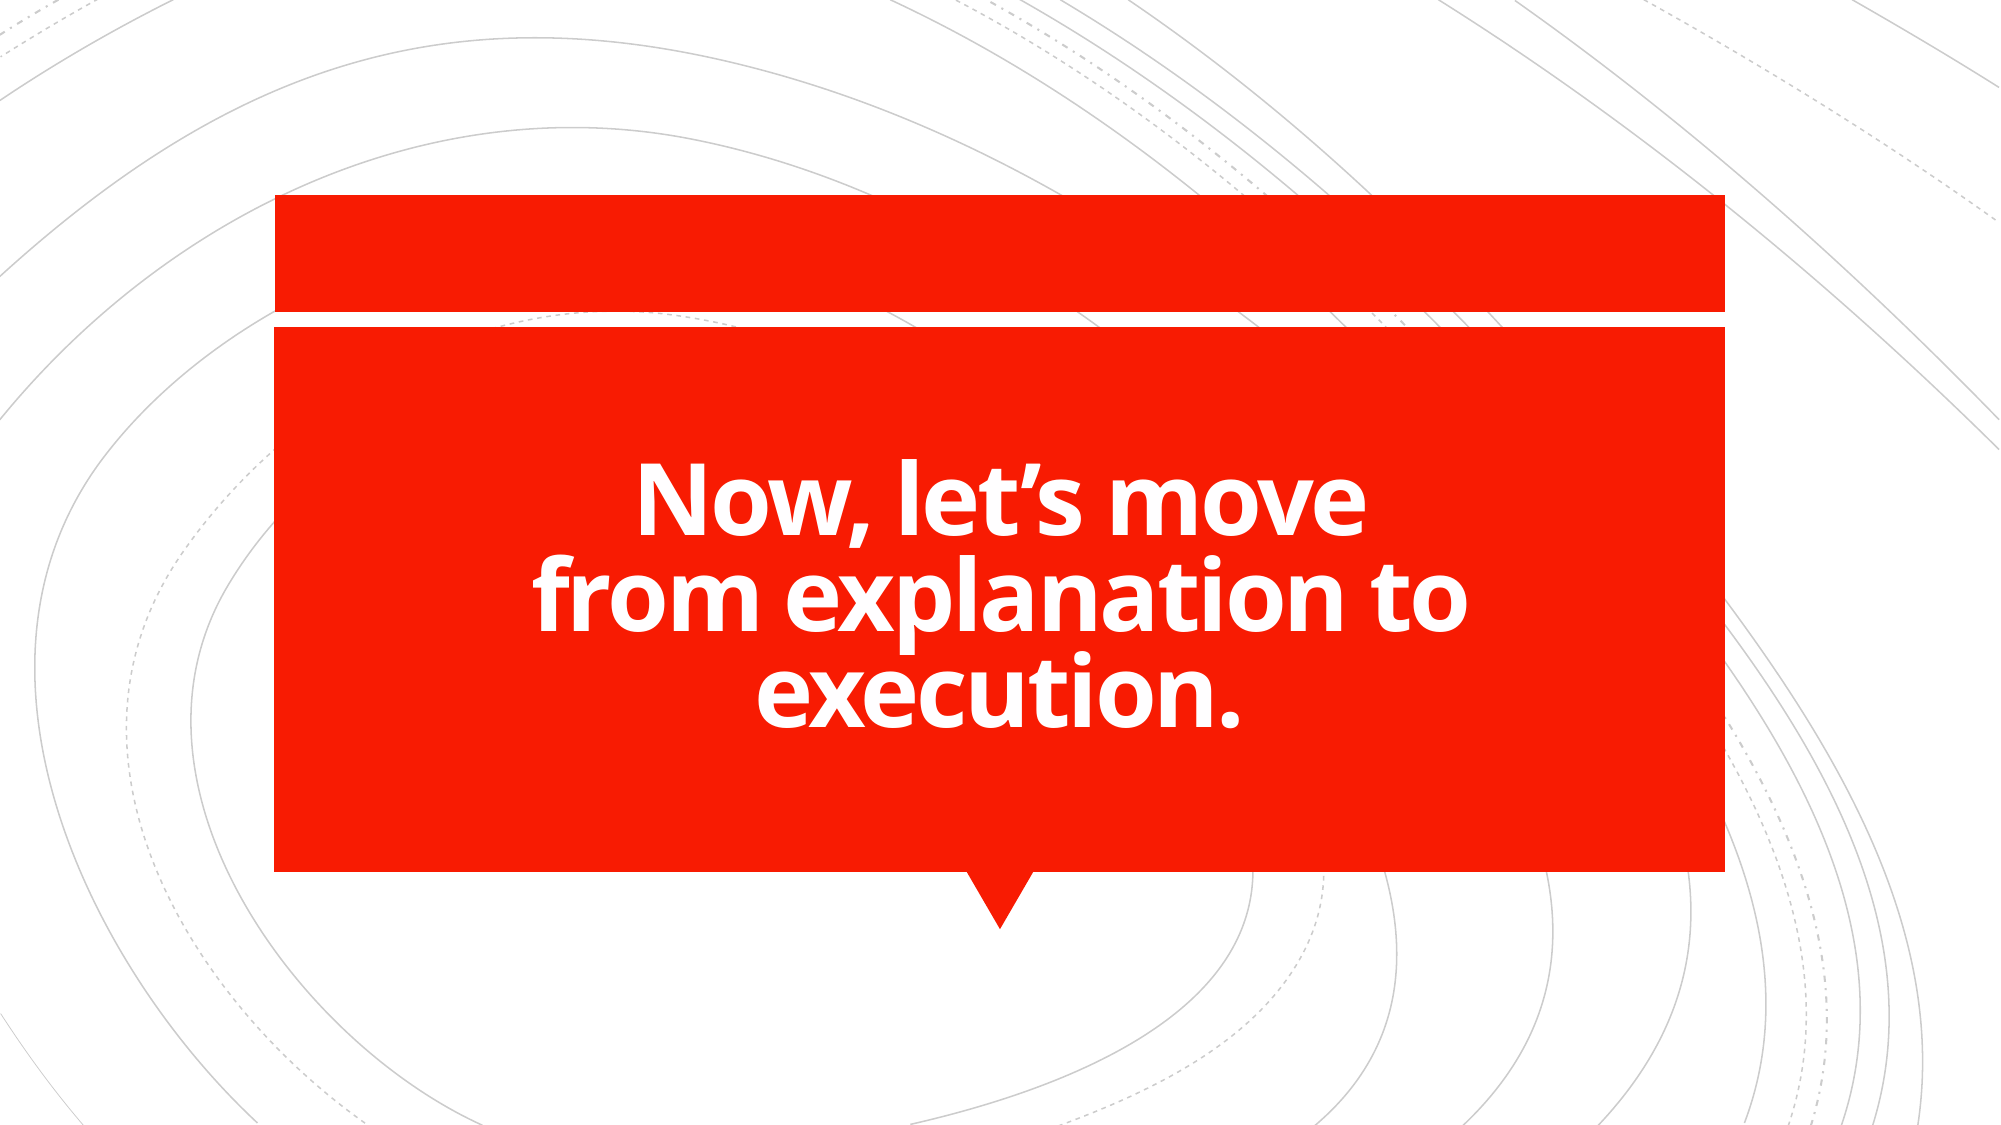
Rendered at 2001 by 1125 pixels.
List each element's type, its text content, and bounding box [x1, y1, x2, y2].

title Now, let’s move from explanation to execution. [476, 363, 1524, 747]
